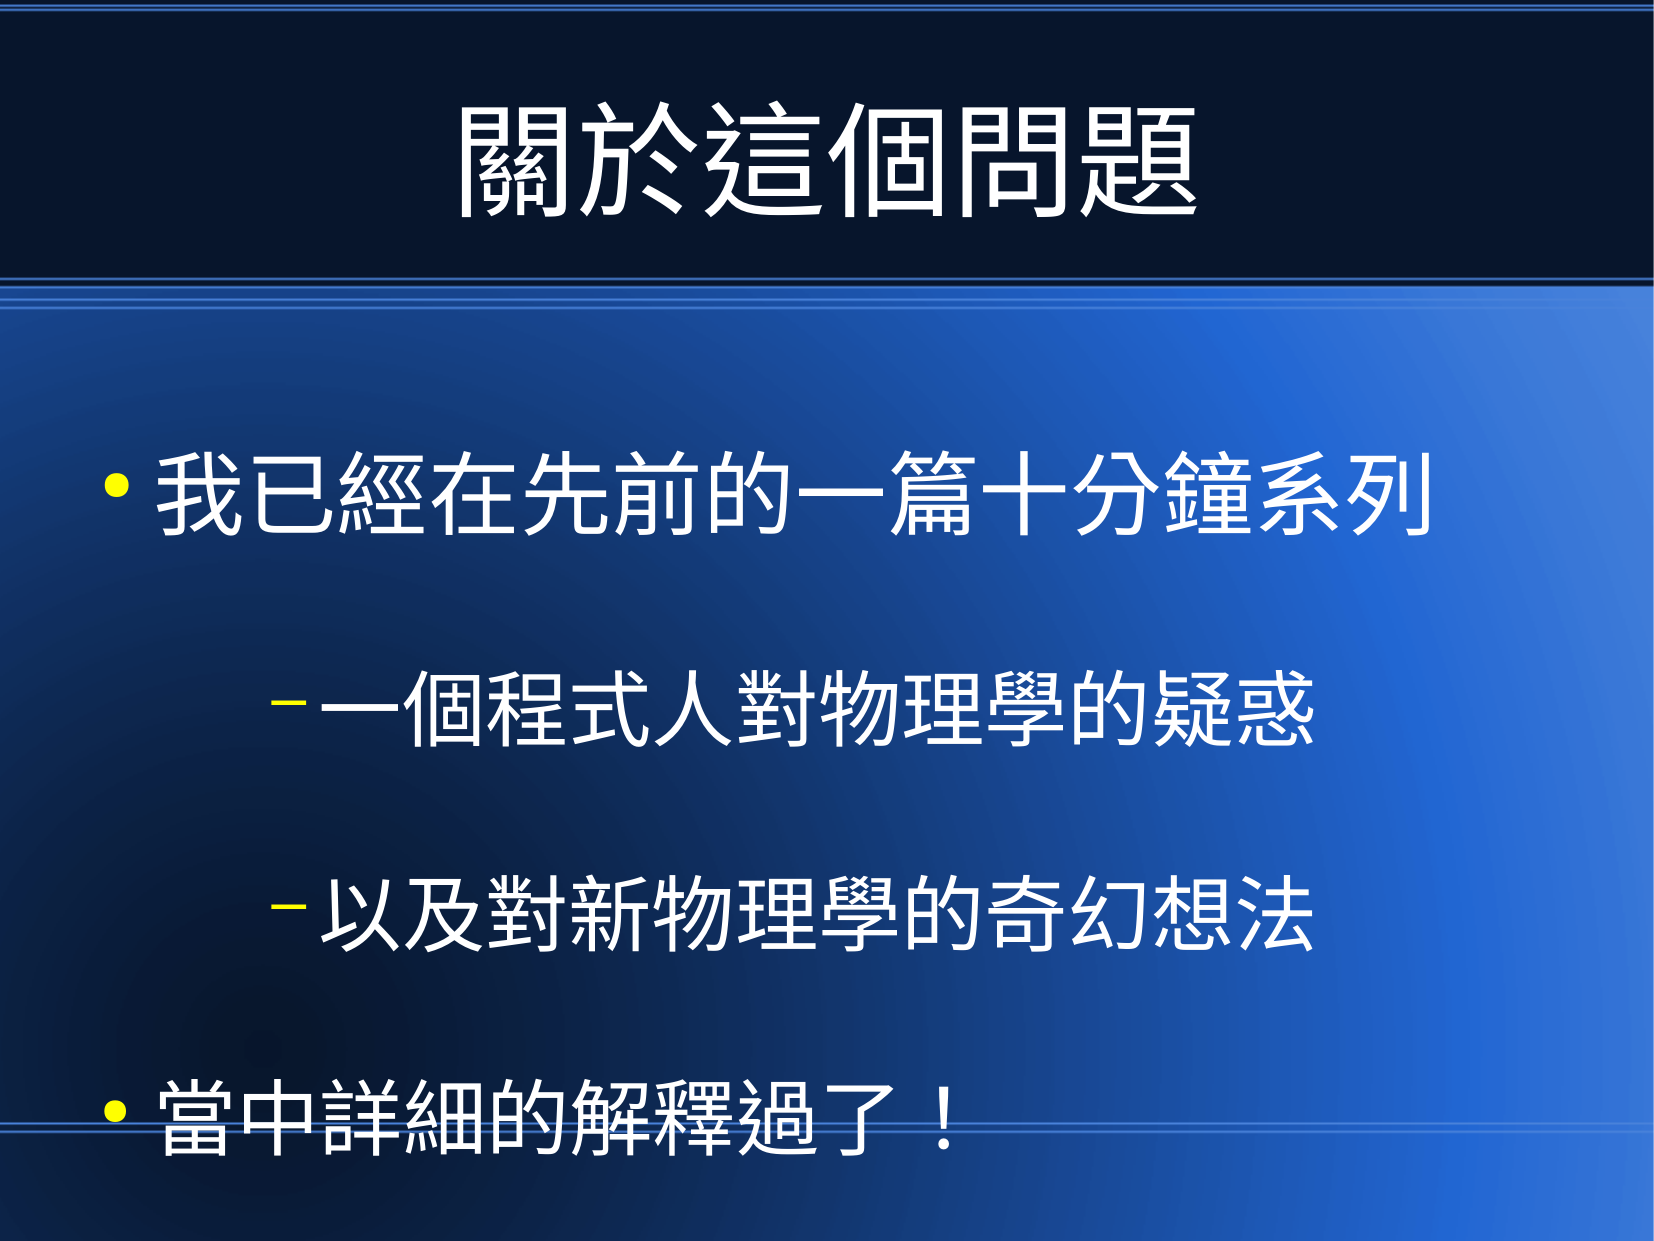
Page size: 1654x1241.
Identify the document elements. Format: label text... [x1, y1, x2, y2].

title 關於這個問題 [82, 49, 1571, 257]
list 我已經在先前的一篇十分鐘系列 一個程式人對物理學的疑惑 以及對新物理學的奇幻想法 當中詳細的解釋過了！ [82, 355, 1571, 1241]
picture [0, 0, 1654, 1241]
